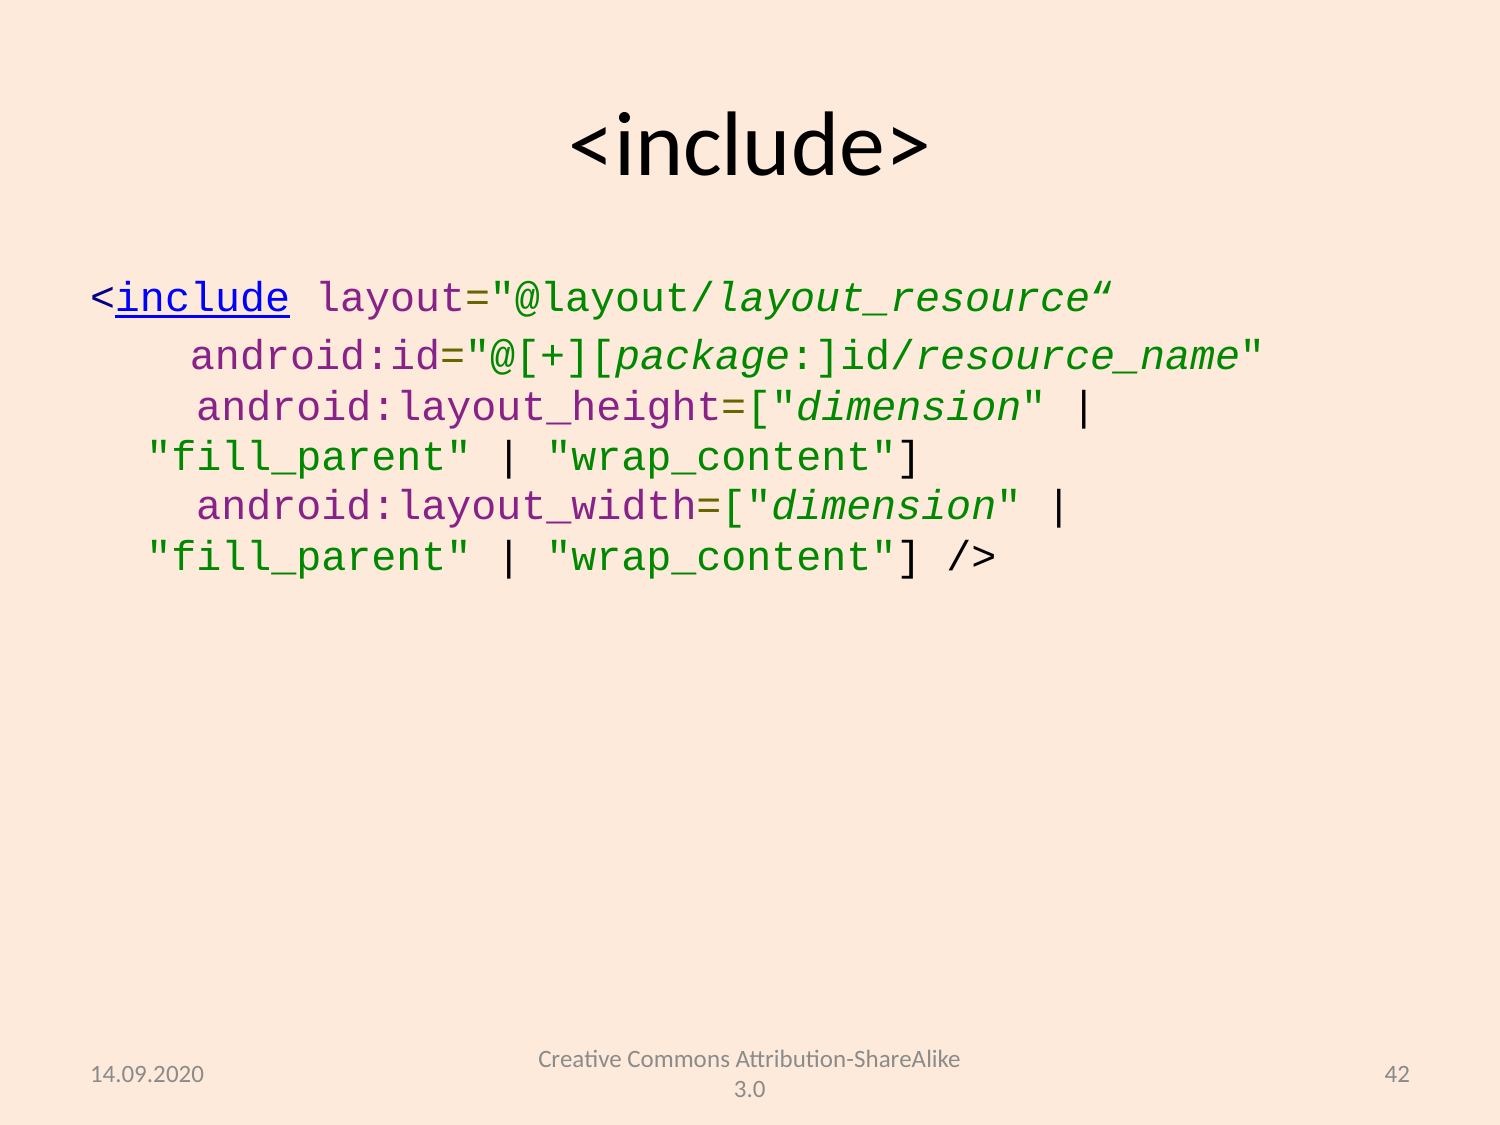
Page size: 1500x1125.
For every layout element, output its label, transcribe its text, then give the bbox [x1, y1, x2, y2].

footer Creative Commons Attribution-ShareAlike 3.0 [512, 1042, 988, 1103]
slide_number <number> [1074, 1042, 1425, 1103]
title <include> [75, 45, 1425, 233]
list <include layout="@layout/layout_resource“ android:id="@[+][package:]id/resource_name" android:layout_height=["dimension" | "fill_parent" | "wrap_content"] android:layout_width=["dimension" | "fill_parent" | "wrap_content"] /> [75, 262, 1425, 1005]
